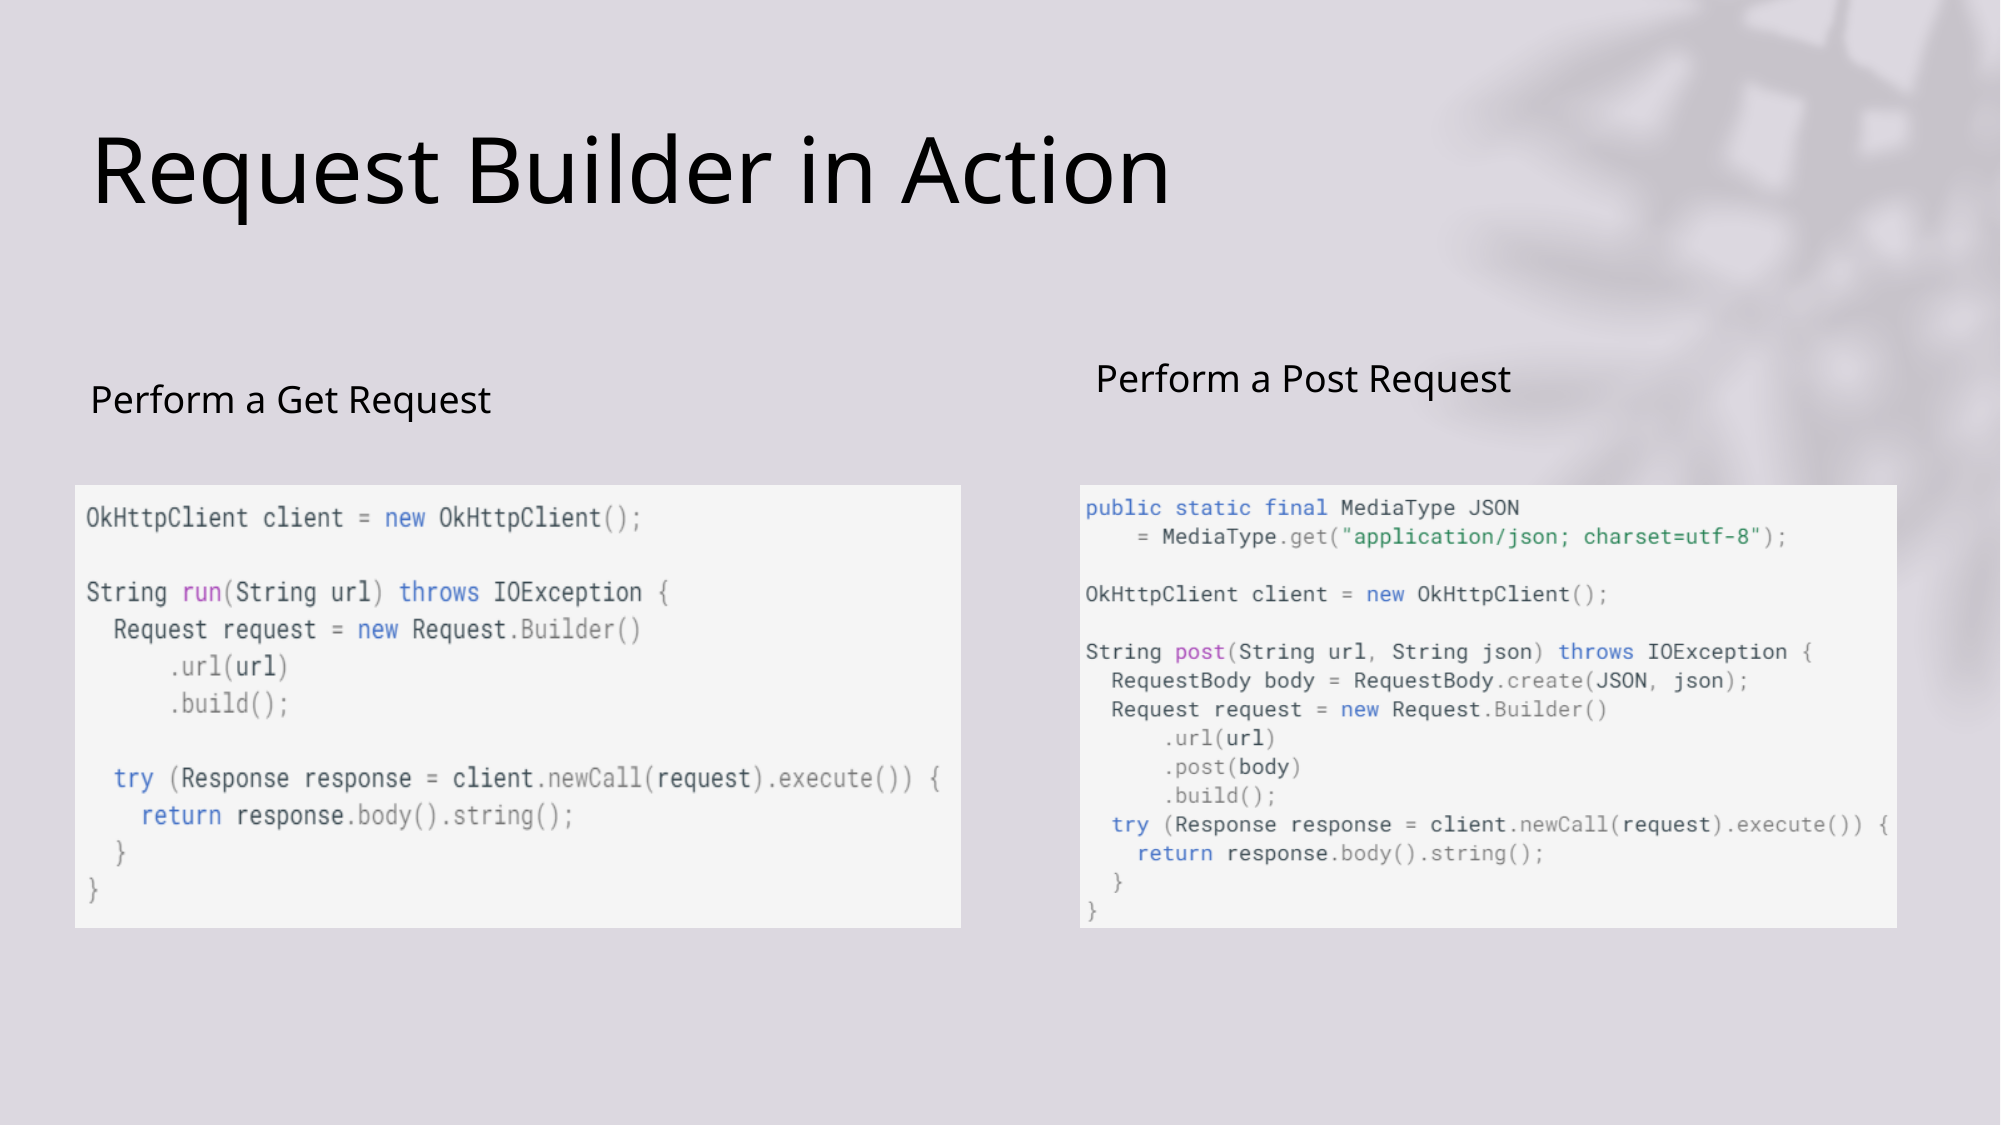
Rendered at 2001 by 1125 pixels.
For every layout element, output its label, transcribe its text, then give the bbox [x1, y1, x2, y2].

picture [1080, 485, 1897, 928]
text_box Perform a Post Request [1080, 347, 1848, 409]
picture [75, 485, 961, 928]
title Request Builder in Action [75, 58, 1863, 276]
text_box Perform a Get Request [75, 368, 745, 430]
